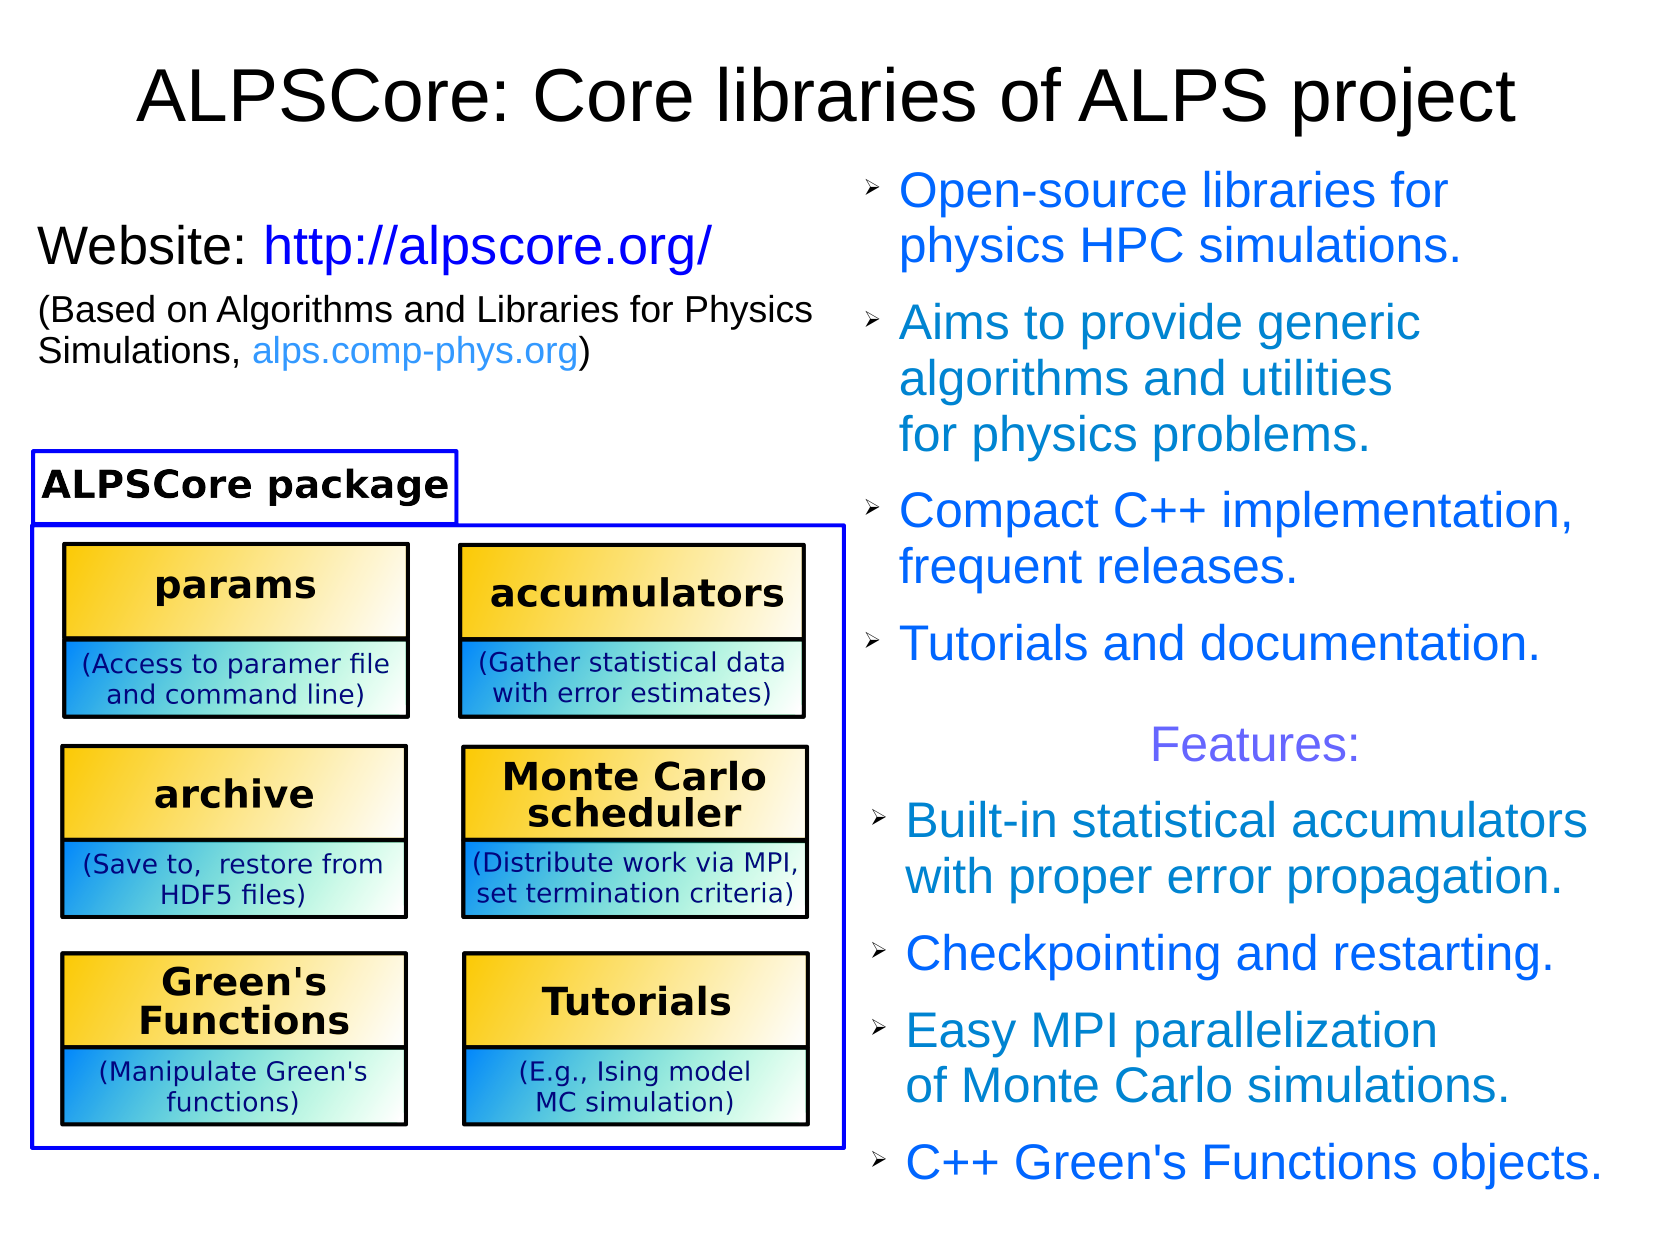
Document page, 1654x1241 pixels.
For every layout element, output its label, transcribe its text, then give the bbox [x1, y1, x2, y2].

subtitle Open-source libraries for physics HPC simulations. Aims to provide generic algorithms and utilities for physics problems. Compact C++ implementation, frequent releases. Tutorials and documentation. [863, 159, 1636, 674]
text_box Website: http://alpscore.org/ (Based on Algorithms and Libraries for Physics Simulations, alps.comp-phys.org) [37, 175, 828, 412]
picture [30, 449, 846, 1151]
title ALPSCore: Core libraries of ALPS project [82, 25, 1571, 166]
text_box Features: Built-in statistical accumulators with proper error propagation. Checkpointing and restarting. Easy MPI parallelization of Monte Carlo simulations. C++ Green's Functions objects. [870, 702, 1642, 1204]
